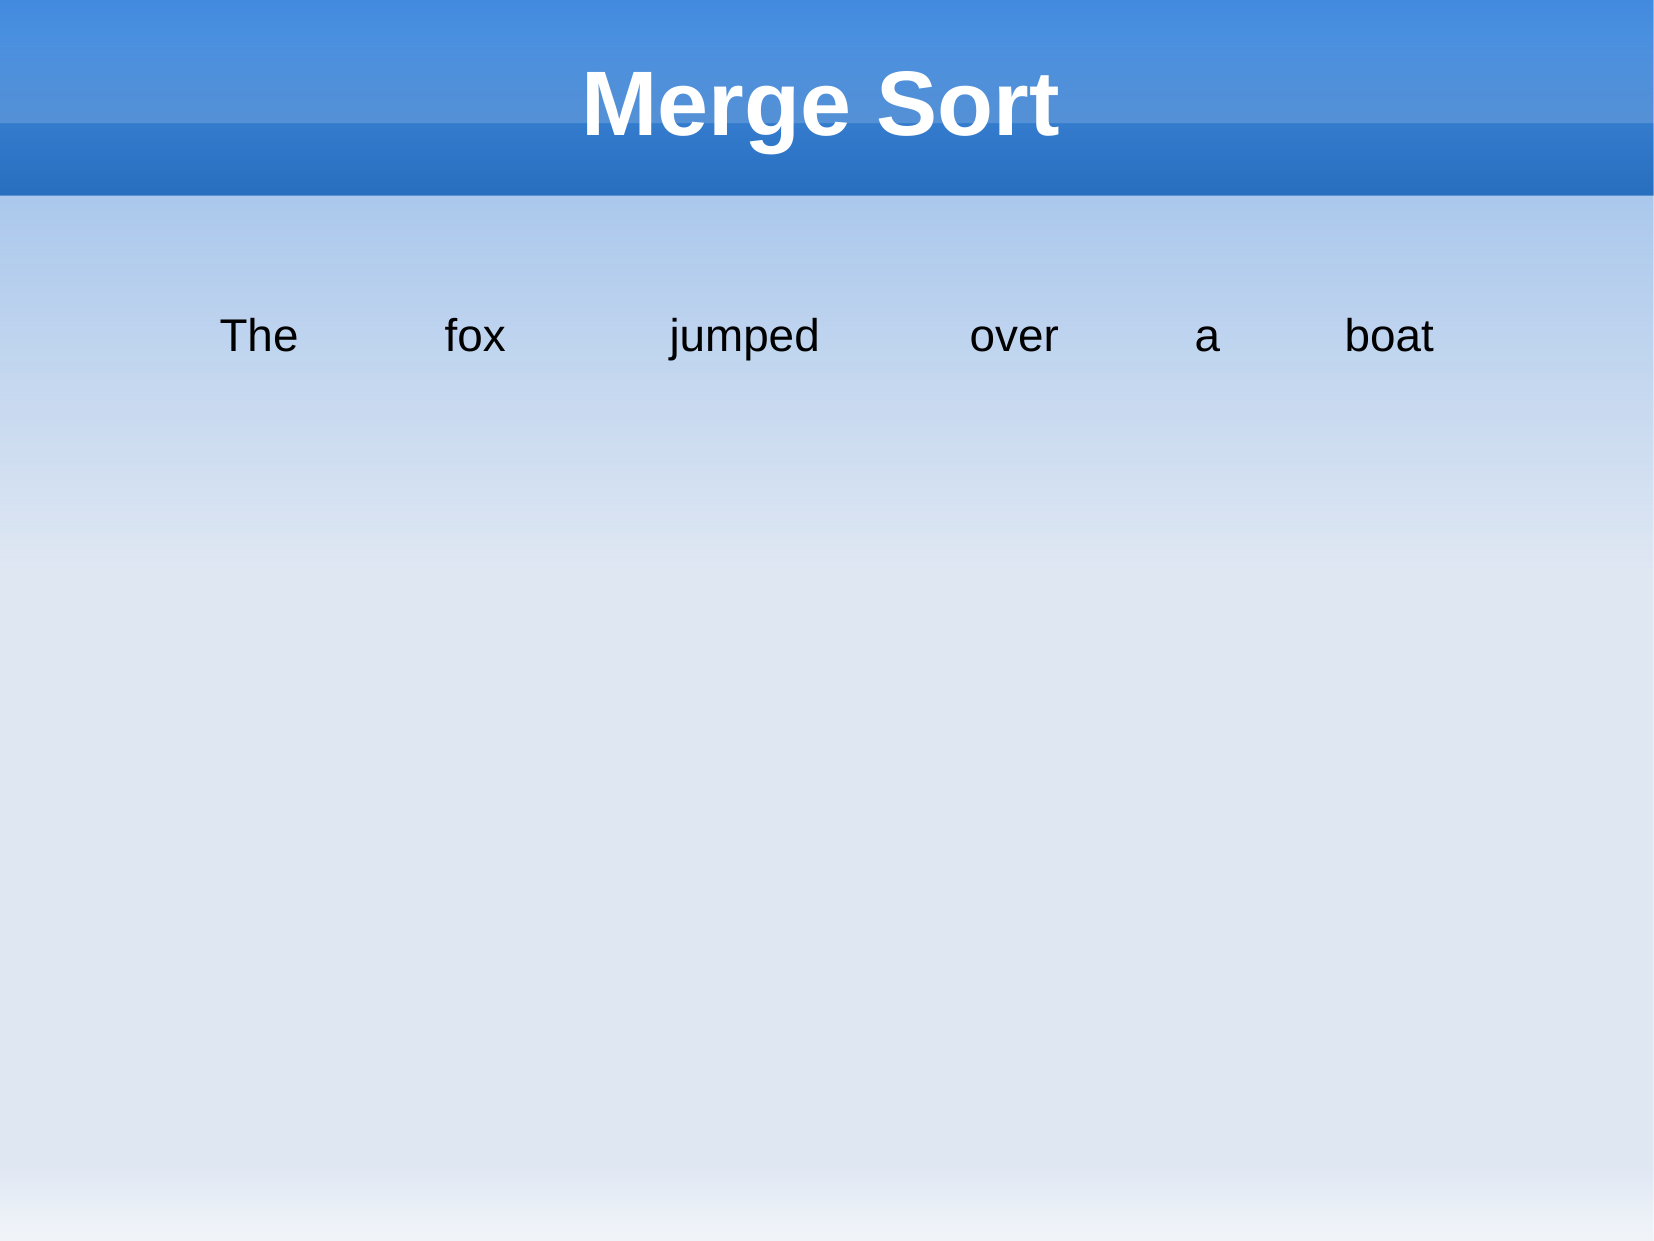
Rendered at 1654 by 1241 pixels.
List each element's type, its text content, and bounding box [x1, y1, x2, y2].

title Merge Sort [76, 7, 1565, 200]
text_box The fox jumped over a boat [204, 302, 1449, 369]
picture [0, 0, 1654, 1241]
